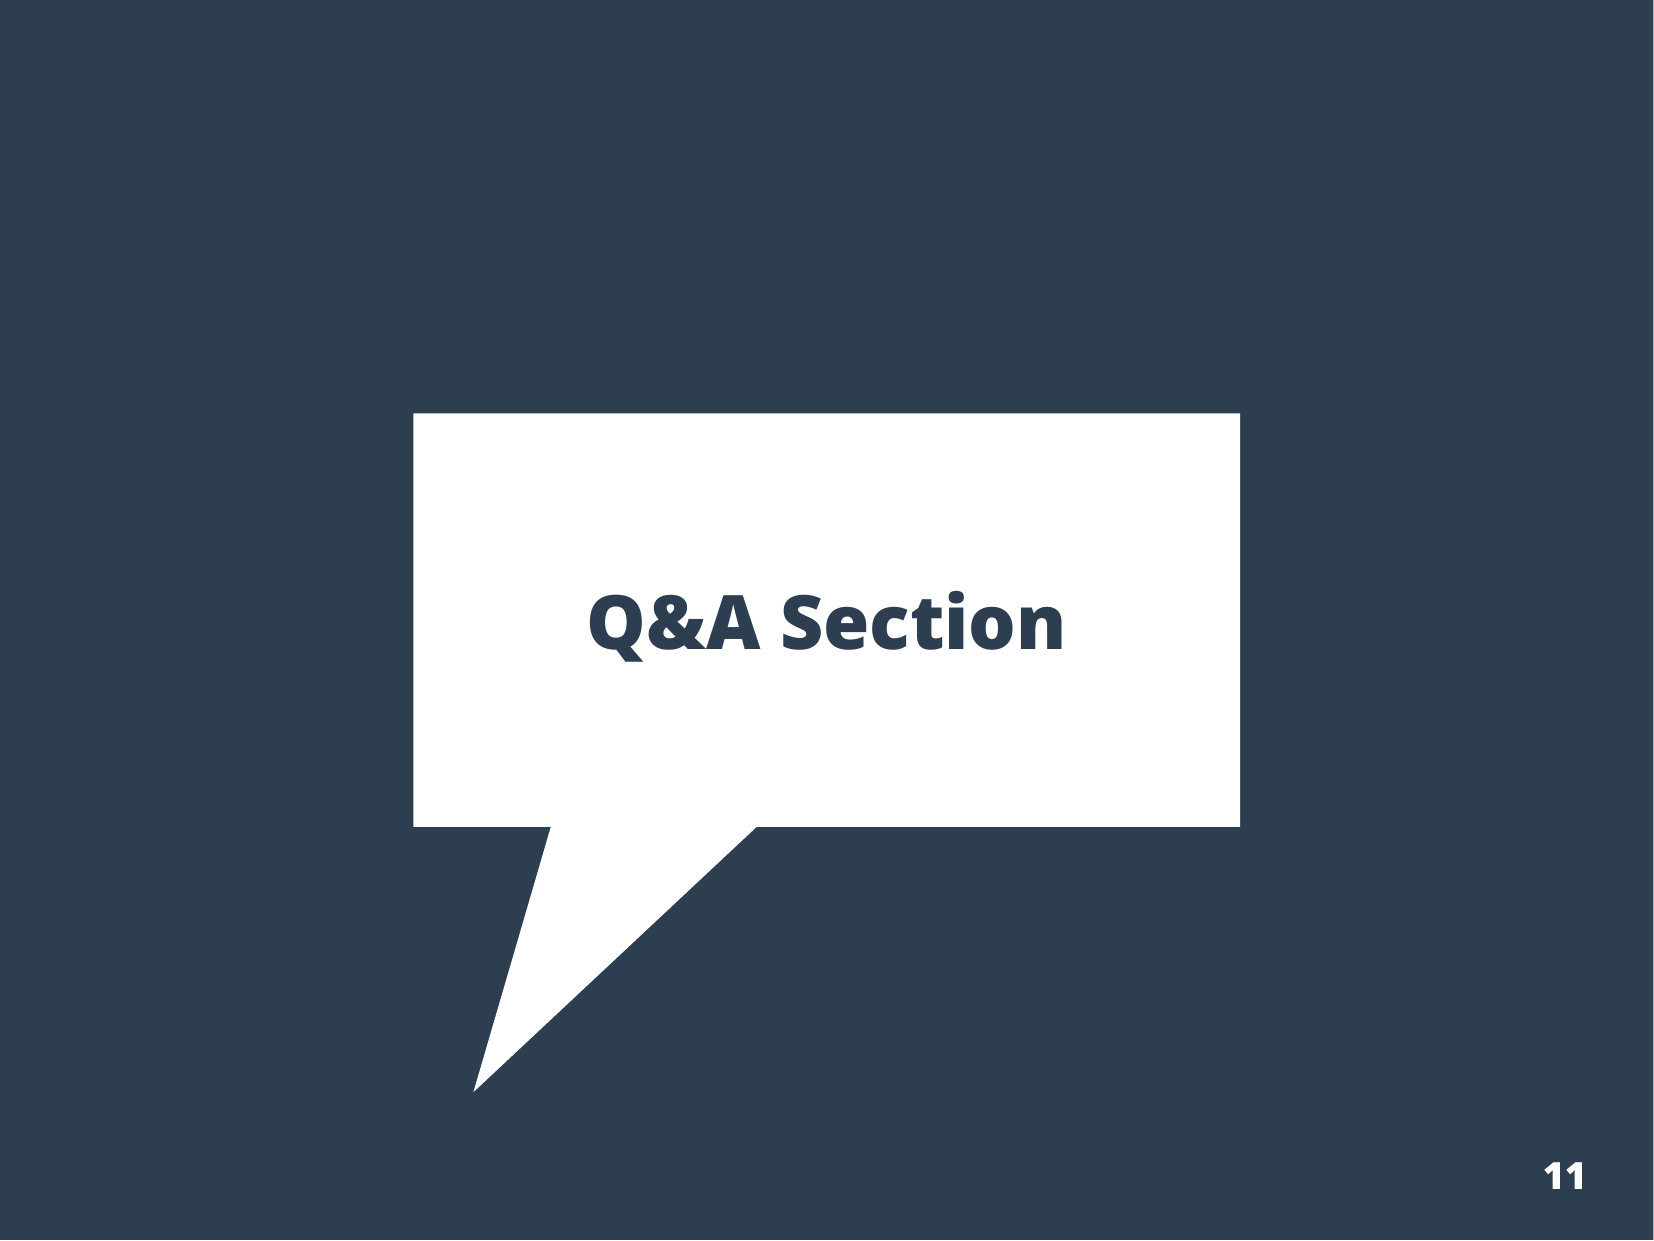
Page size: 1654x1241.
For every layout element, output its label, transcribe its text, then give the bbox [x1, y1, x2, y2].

title Q&A Section [442, 442, 1211, 798]
